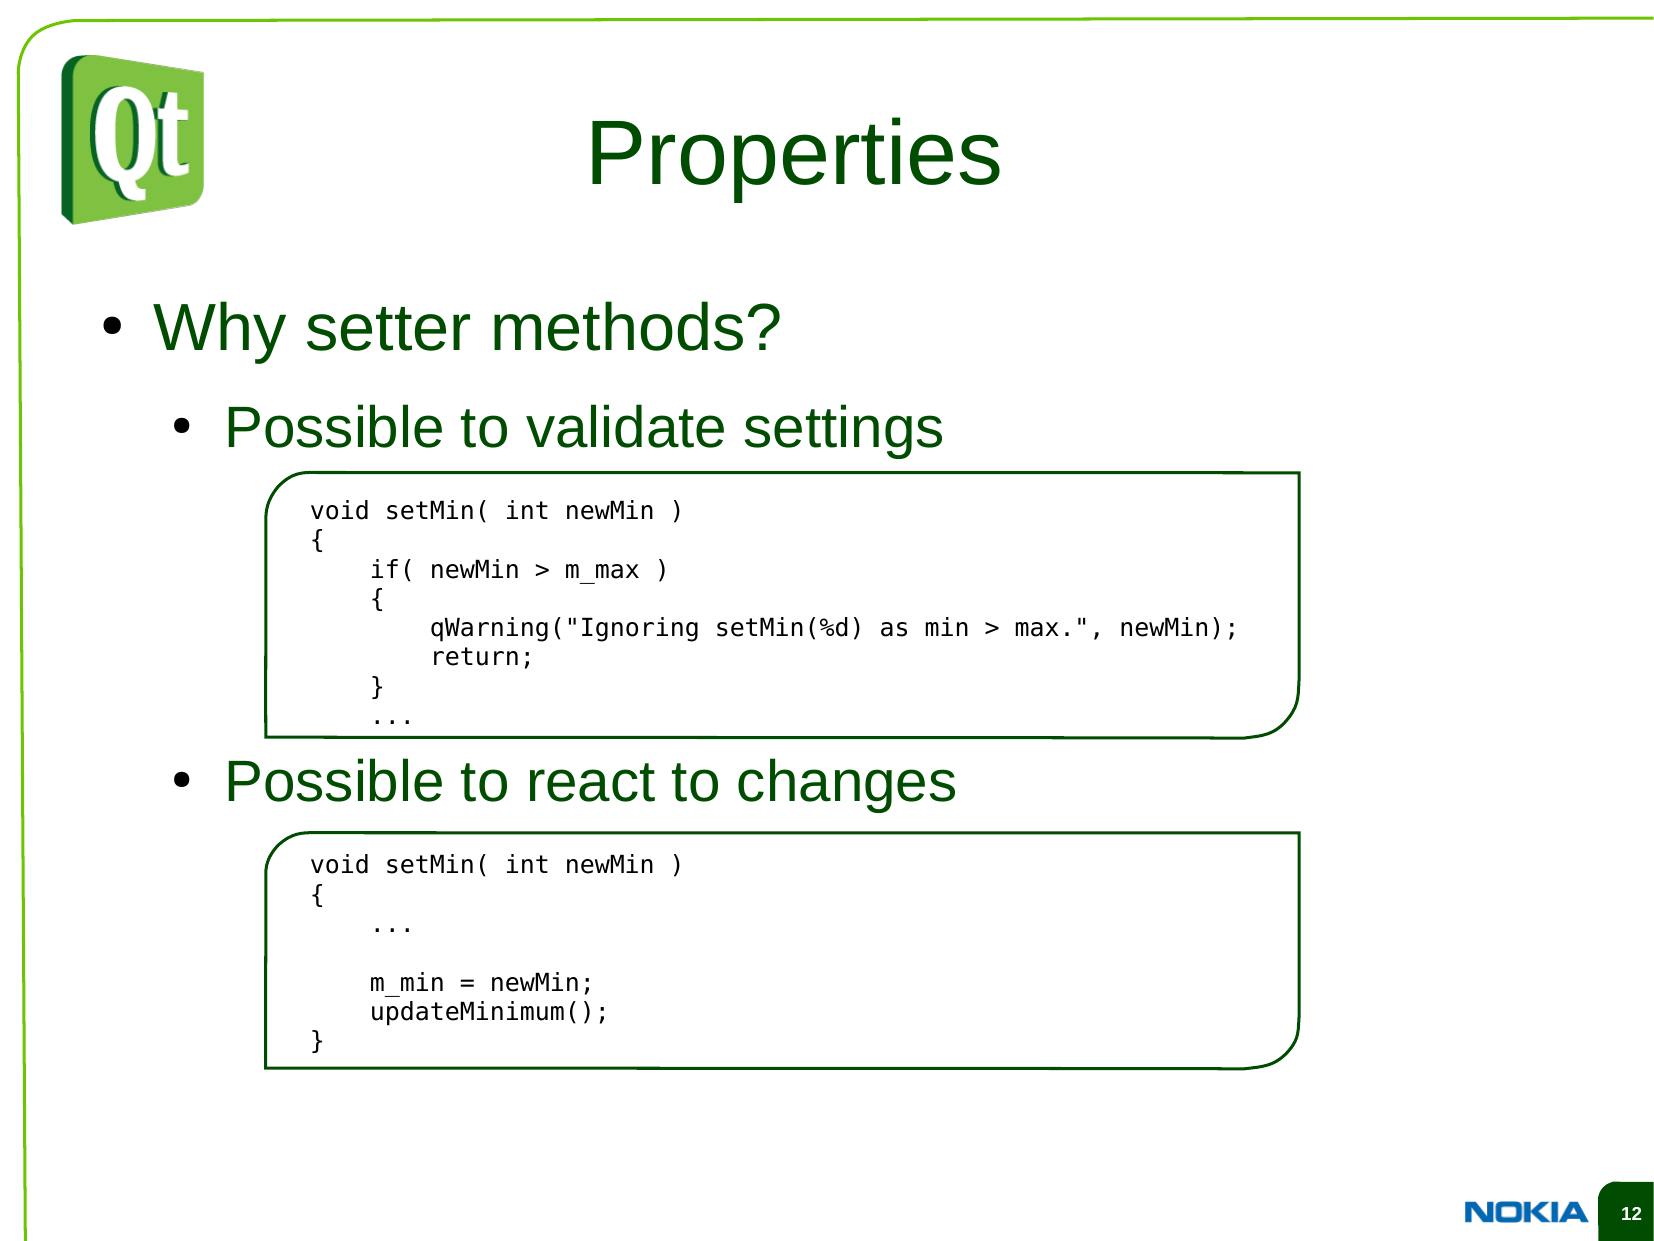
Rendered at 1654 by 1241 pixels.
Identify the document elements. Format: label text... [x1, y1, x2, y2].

picture [61, 55, 204, 225]
list Why setter methods? Possible to validate settings Possible to react to changes [82, 290, 1571, 1094]
text_box void setMin( int newMin ) { if( newMin > m_max ) { qWarning("Ignoring setMin(%d) as min > max.", newMin); return; } ... [295, 488, 1255, 736]
title Properties [257, 49, 1333, 257]
text_box void setMin( int newMin ) { ... m_min = newMin; updateMinimum(); } [295, 843, 700, 1063]
picture [1465, 1201, 1589, 1223]
